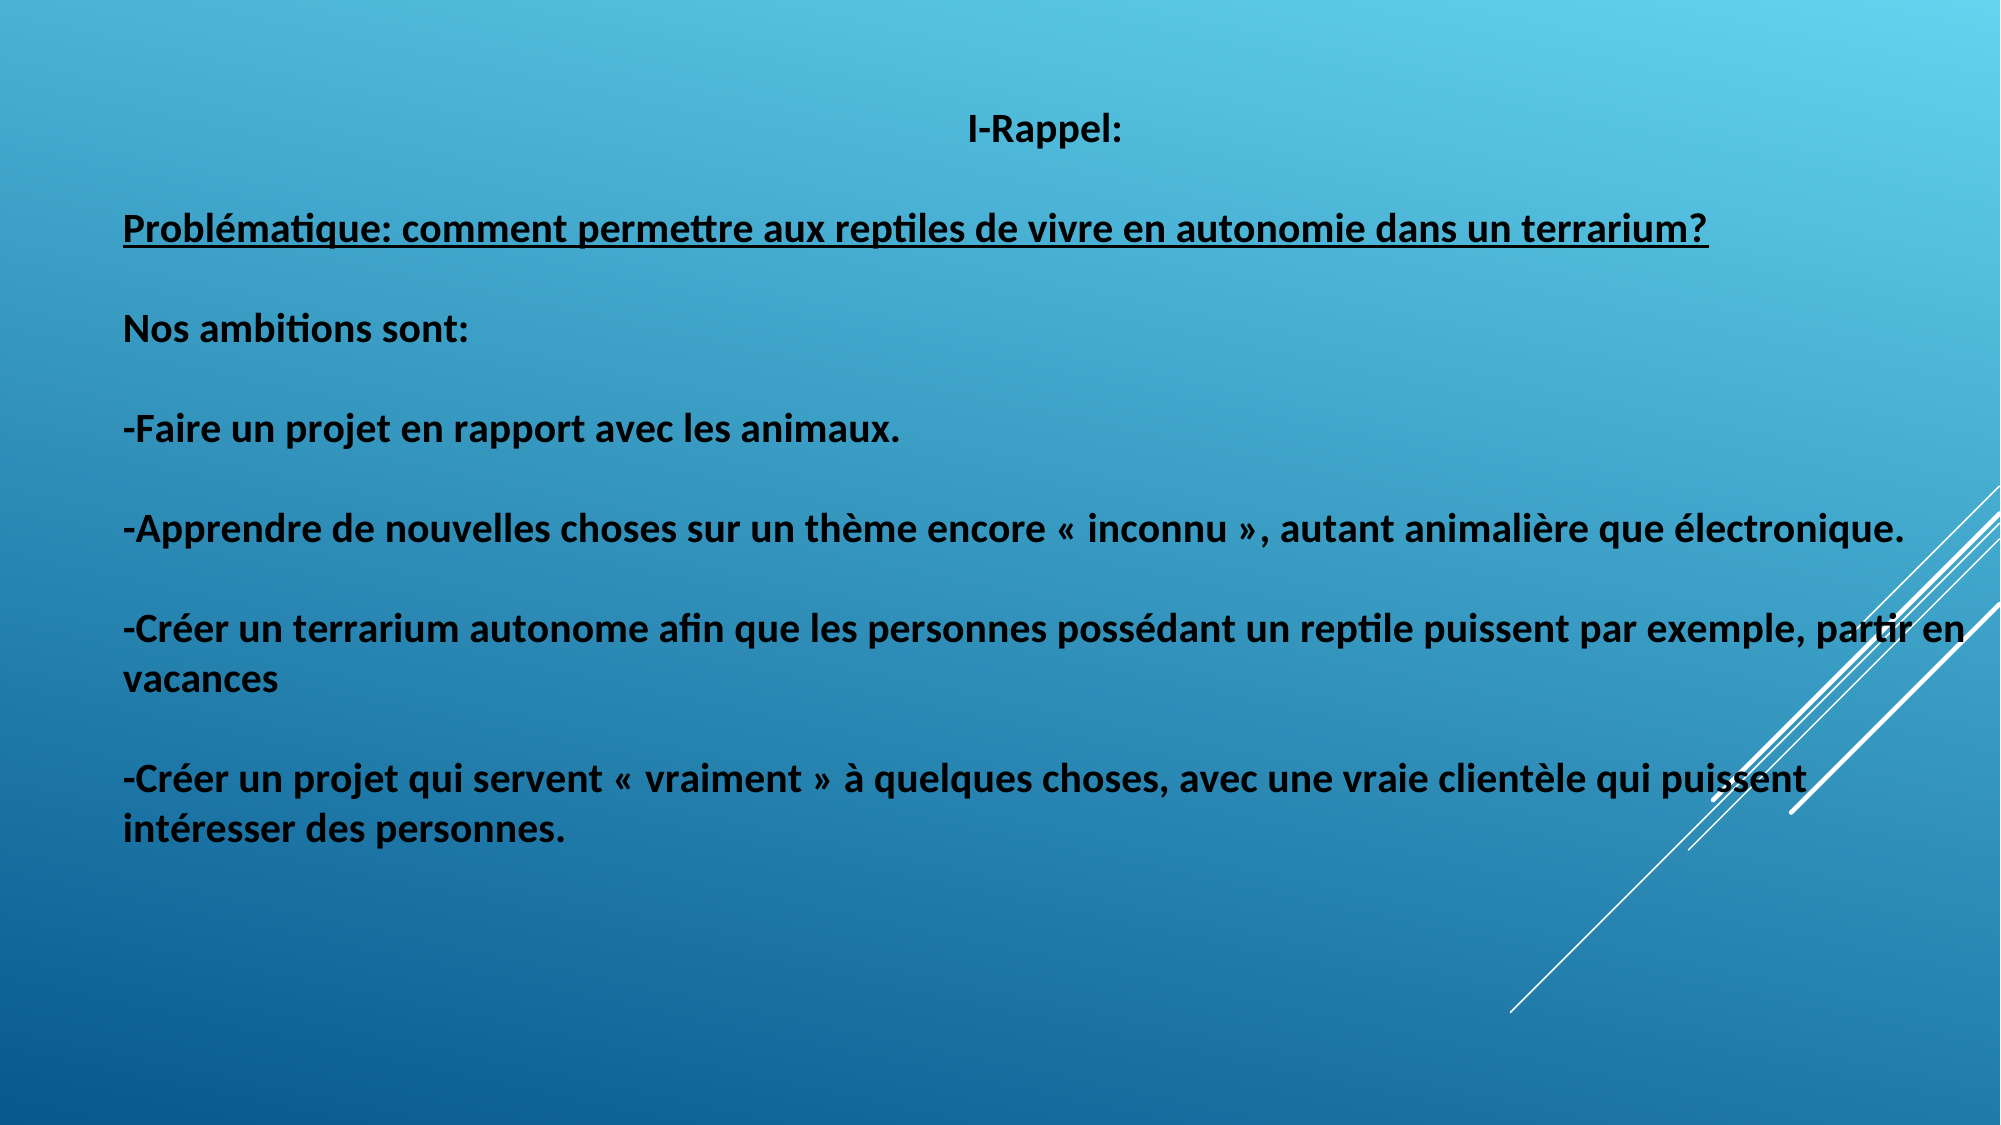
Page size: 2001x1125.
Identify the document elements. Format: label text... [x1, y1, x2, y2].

text_box I-Rappel: Problématique: comment permettre aux reptiles de vivre en autonomie dans un terrarium? Nos ambitions sont: -Faire un projet en rapport avec les animaux. -Apprendre de nouvelles choses sur un thème encore « inconnu », autant animalière que électronique. -Créer un terrarium autonome afin que les personnes possédant un reptile puissent par exemple, partir en vacances -Créer un projet qui servent « vraiment » à quelques choses, avec une vraie clientèle qui puissent intéresser des personnes. [107, 92, 2000, 1125]
